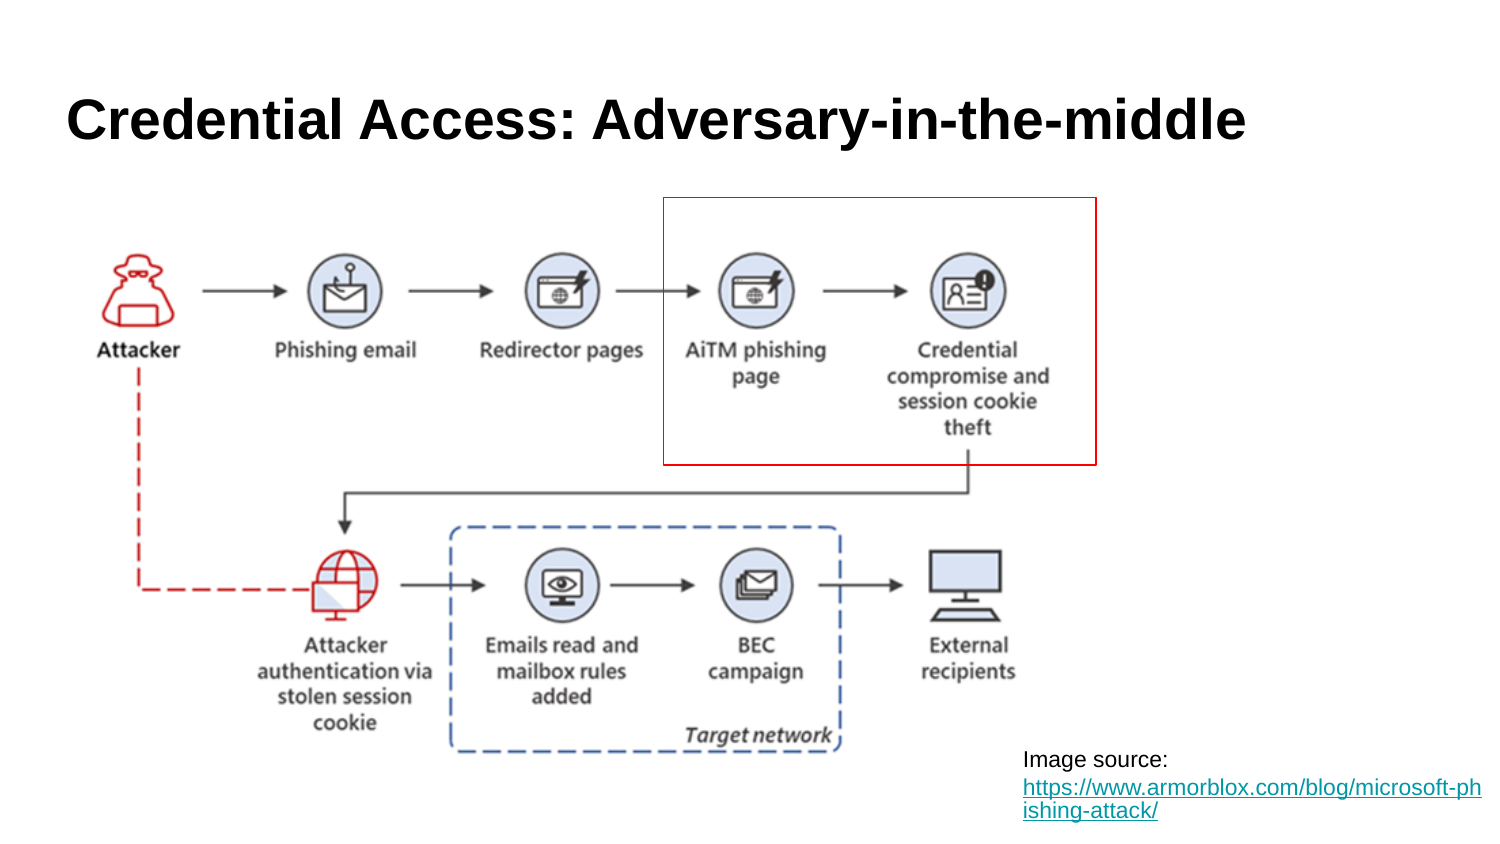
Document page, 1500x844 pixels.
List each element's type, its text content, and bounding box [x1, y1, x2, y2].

title Credential Access: Adversary-in-the-middle [51, 72, 1449, 167]
picture [24, 191, 1109, 819]
text_box Image source: https://www.armorblox.com/blog/microsoft-phishing-attack/ [1007, 730, 1500, 816]
